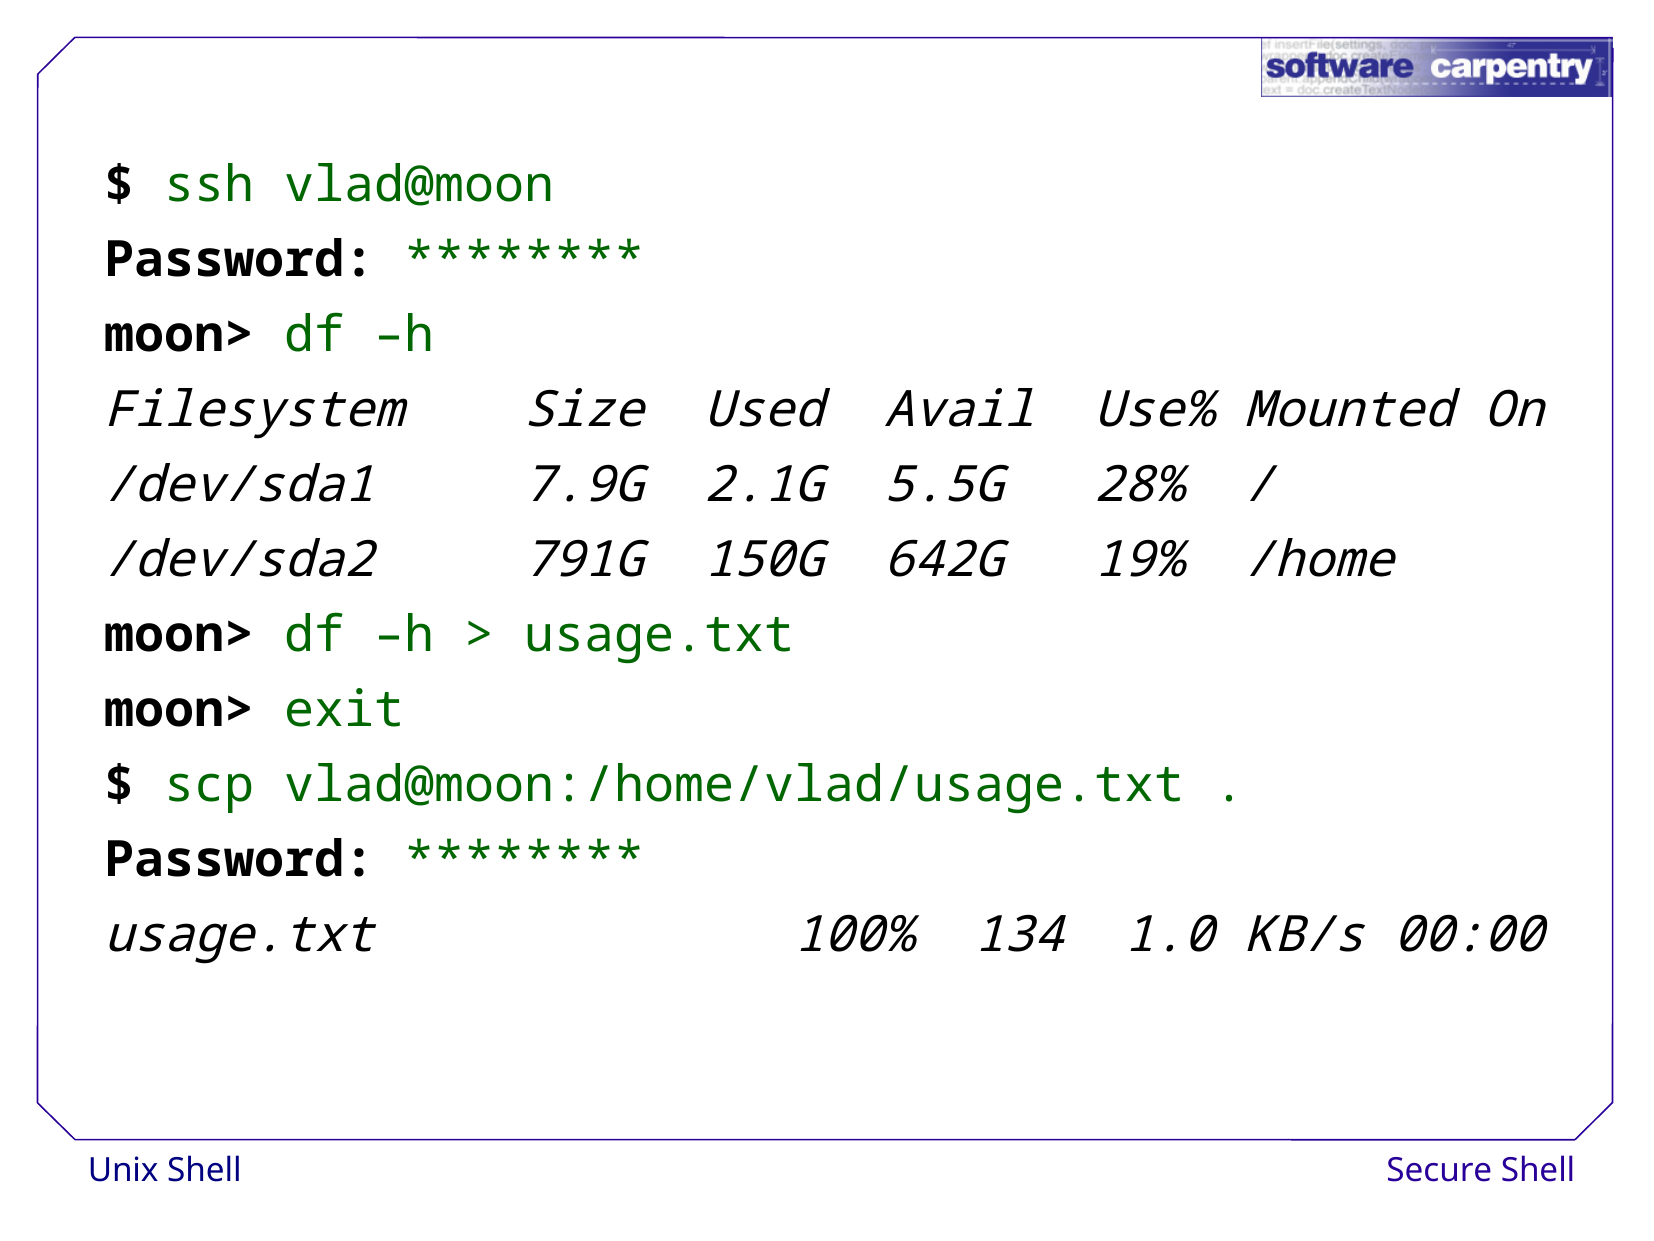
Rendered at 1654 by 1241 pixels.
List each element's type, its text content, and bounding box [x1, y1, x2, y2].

text_box $ ssh vlad@moon Password: ******** moon> df –h Filesystem Size Used Avail Use% Mounted On /dev/sda1 7.9G 2.1G 5.5G 28% / /dev/sda2 791G 150G 642G 19% /home moon> df –h > usage.txt moon> exit $ scp vlad@moon:/home/vlad/usage.txt . Password: ******** usage.txt 100% 134 1.0 KB/s 00:00 [89, 128, 1512, 1121]
picture [1261, 39, 1613, 97]
